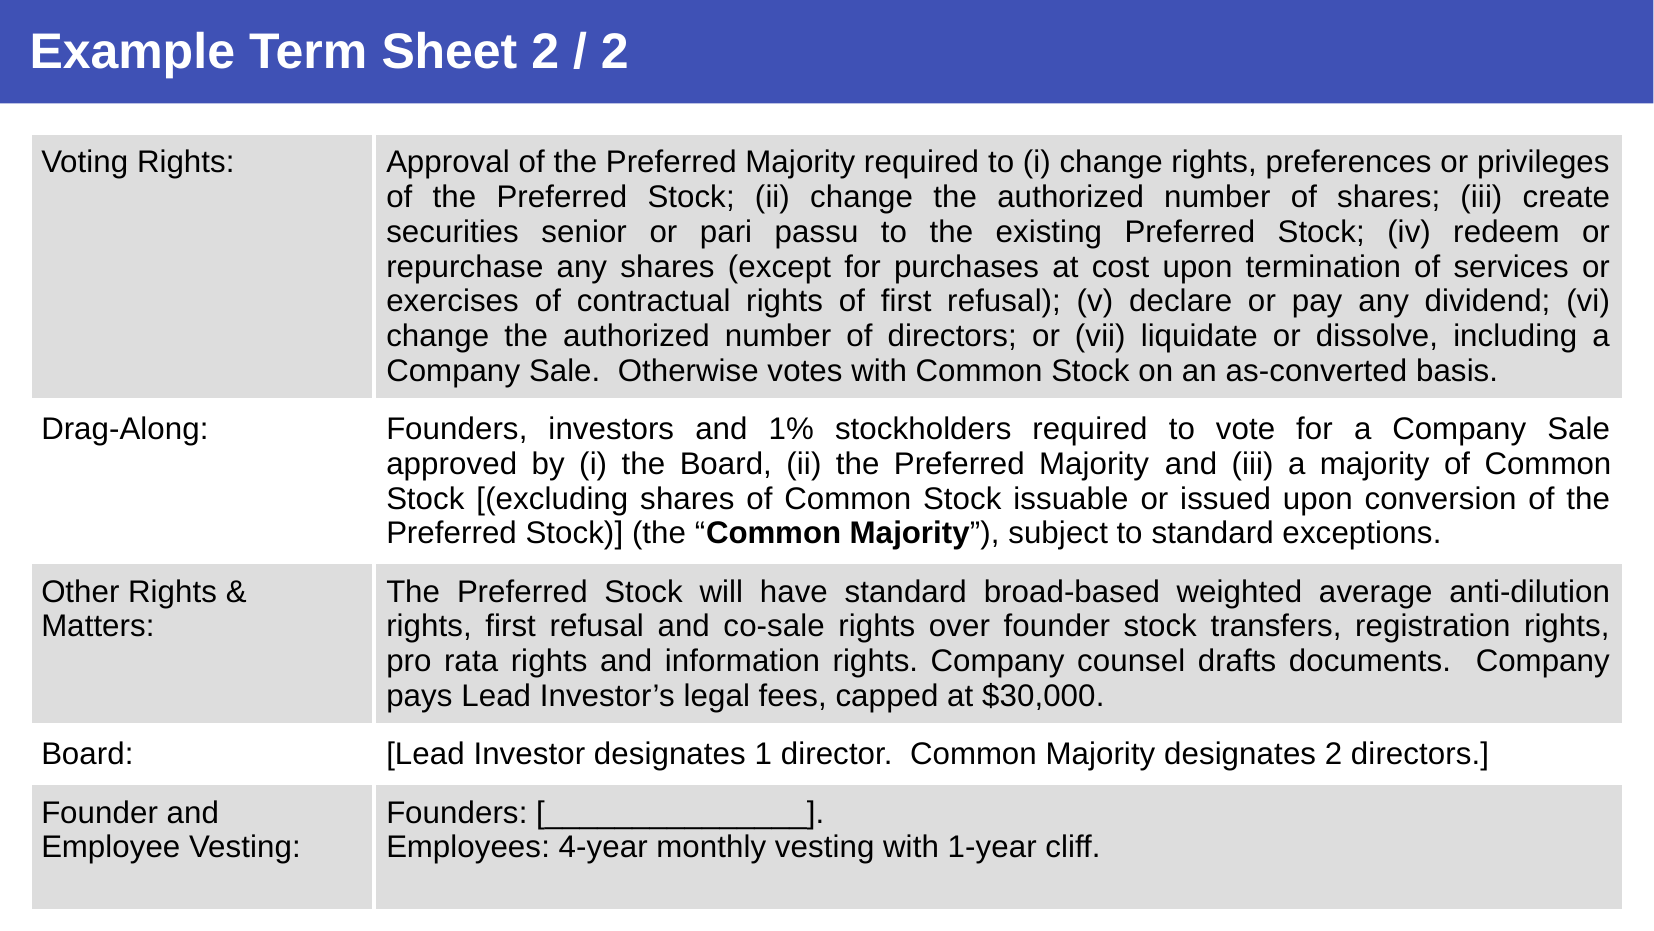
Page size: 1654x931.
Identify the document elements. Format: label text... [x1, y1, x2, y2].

title Example Term Sheet 2 / 2 [0, 0, 1654, 104]
table_cell Founders: [_______________]. Employees: 4-year monthly vesting with 1-year cliff. [376, 785, 1622, 909]
table_cell Drag-Along: [32, 402, 372, 560]
table_cell Founder and Employee Vesting: [32, 785, 372, 909]
table_cell Board: [32, 727, 372, 781]
table_cell Other Rights & Matters: [32, 564, 372, 723]
table_header Voting Rights: [32, 135, 372, 398]
table_cell The Preferred Stock will have standard broad-based weighted average anti-dilution rights, first refusal and co-sale rights over founder stock transfers, registration rights, pro rata rights and information rights. Company counsel drafts documents. Company pays Lead Investor’s legal fees, capped at $30,000. [376, 564, 1622, 723]
table_cell [Lead Investor designates 1 director. Common Majority designates 2 directors.] [376, 727, 1622, 781]
table_header Approval of the Preferred Majority required to (i) change rights, preferences or privileges of the Preferred Stock; (ii) change the authorized number of shares; (iii) create securities senior or pari passu to the existing Preferred Stock; (iv) redeem or repurchase any shares (except for purchases at cost upon termination of services or exercises of contractual rights of first refusal); (v) declare or pay any dividend; (vi) change the authorized number of directors; or (vii) liquidate or dissolve, including a Company Sale. Otherwise votes with Common Stock on an as‑converted basis. [376, 135, 1622, 398]
table_cell Founders, investors and 1% stockholders required to vote for a Company Sale approved by (i) the Board, (ii) the Preferred Majority and (iii) a majority of Common Stock [(excluding shares of Common Stock issuable or issued upon conversion of the Preferred Stock)] (the “Common Majority”), subject to standard exceptions. [376, 402, 1622, 560]
